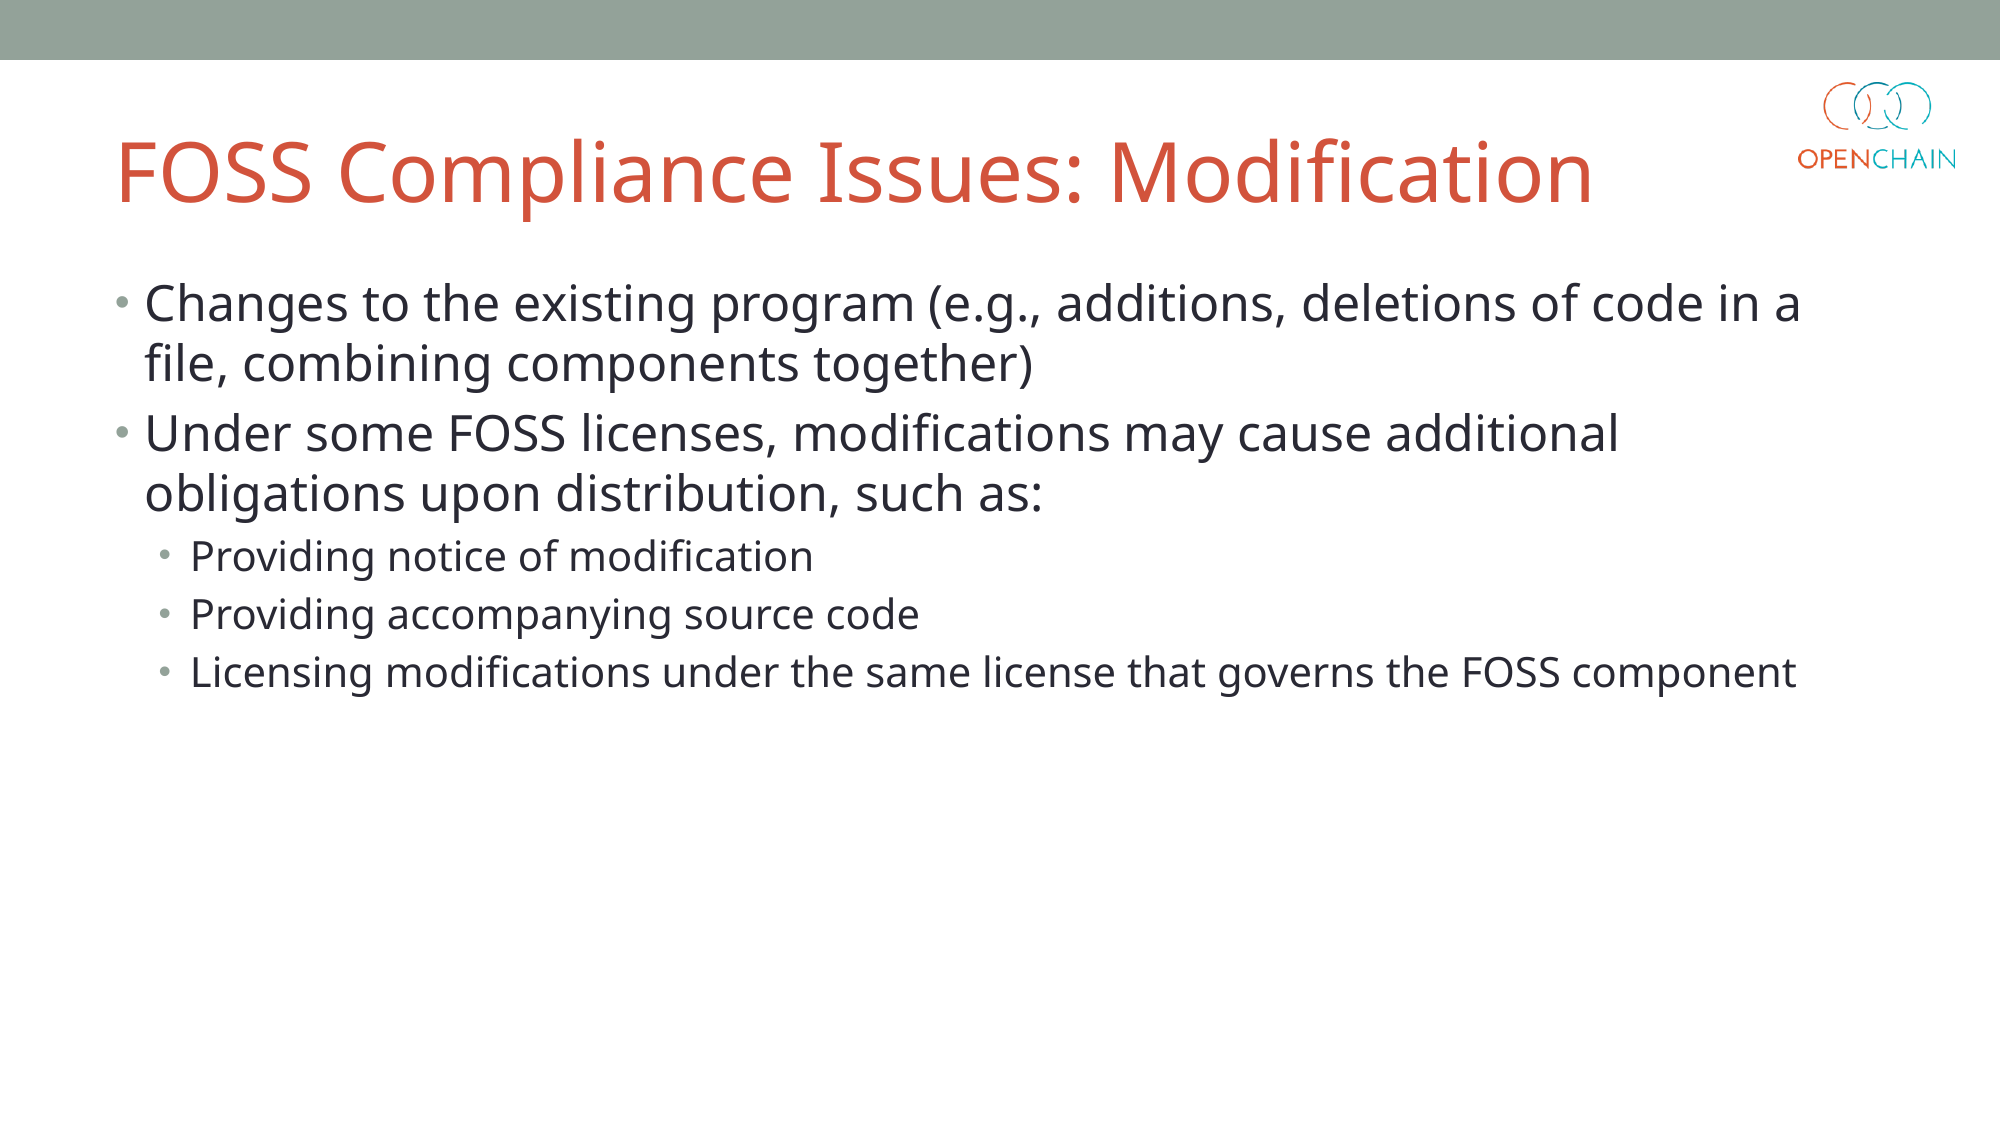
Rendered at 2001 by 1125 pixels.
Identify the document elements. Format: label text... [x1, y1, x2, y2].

picture [1798, 82, 1955, 169]
title FOSS Compliance Issues: Modification [99, 87, 1900, 250]
list Changes to the existing program (e.g., additions, deletions of code in a file, combining components together) Under some FOSS licenses, modifications may cause additional obligations upon distribution, such as: Providing notice of modification Providing accompanying source code Licensing modifications under the same license that governs the FOSS component [99, 263, 1900, 1064]
